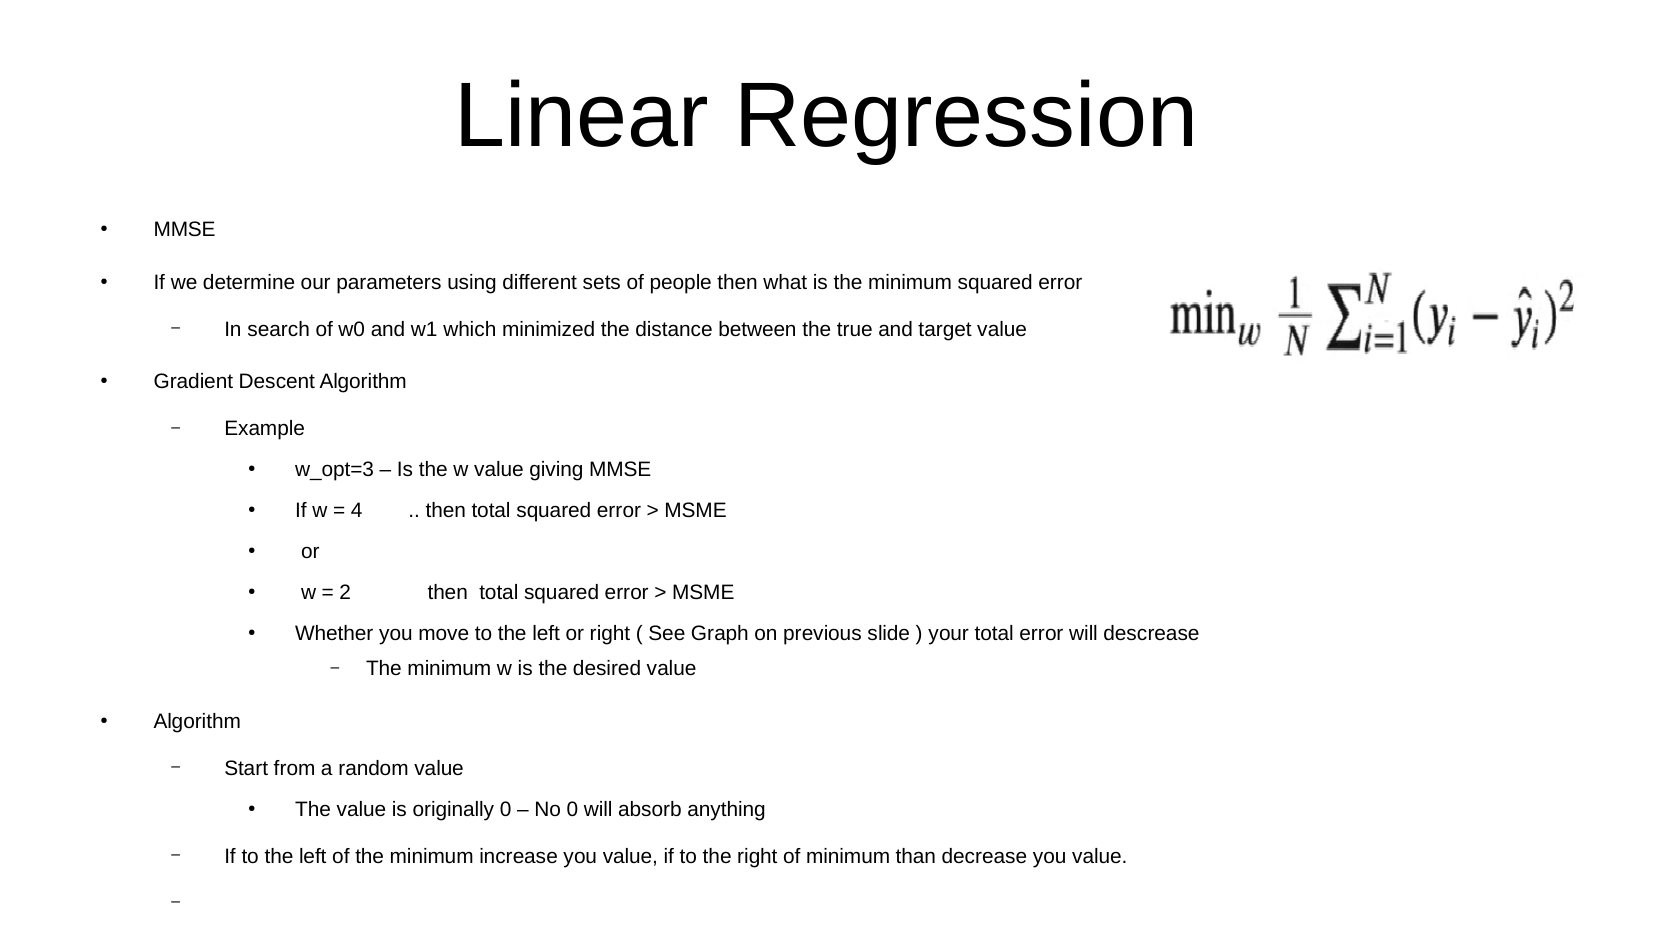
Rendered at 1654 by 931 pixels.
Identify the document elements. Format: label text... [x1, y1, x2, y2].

picture [1165, 253, 1591, 376]
title Linear Regression [82, 37, 1571, 193]
list MMSE If we determine our parameters using different sets of people then what is the minimum squared error In search of w0 and w1 which minimized the distance between the true and target value Gradient Descent Algorithm Example w_opt=3 – Is the w value giving MMSE If w = 4 .. then total squared error > MSME or w = 2 then total squared error > MSME Whether you move to the left or right ( See Graph on previous slide ) your total error will descrease The minimum w is the desired value Algorithm Start from a random value The value is originally 0 – No 0 will absorb anything If to the left of the minimum increase you value, if to the right of minimum than decrease you value. [82, 217, 1636, 916]
